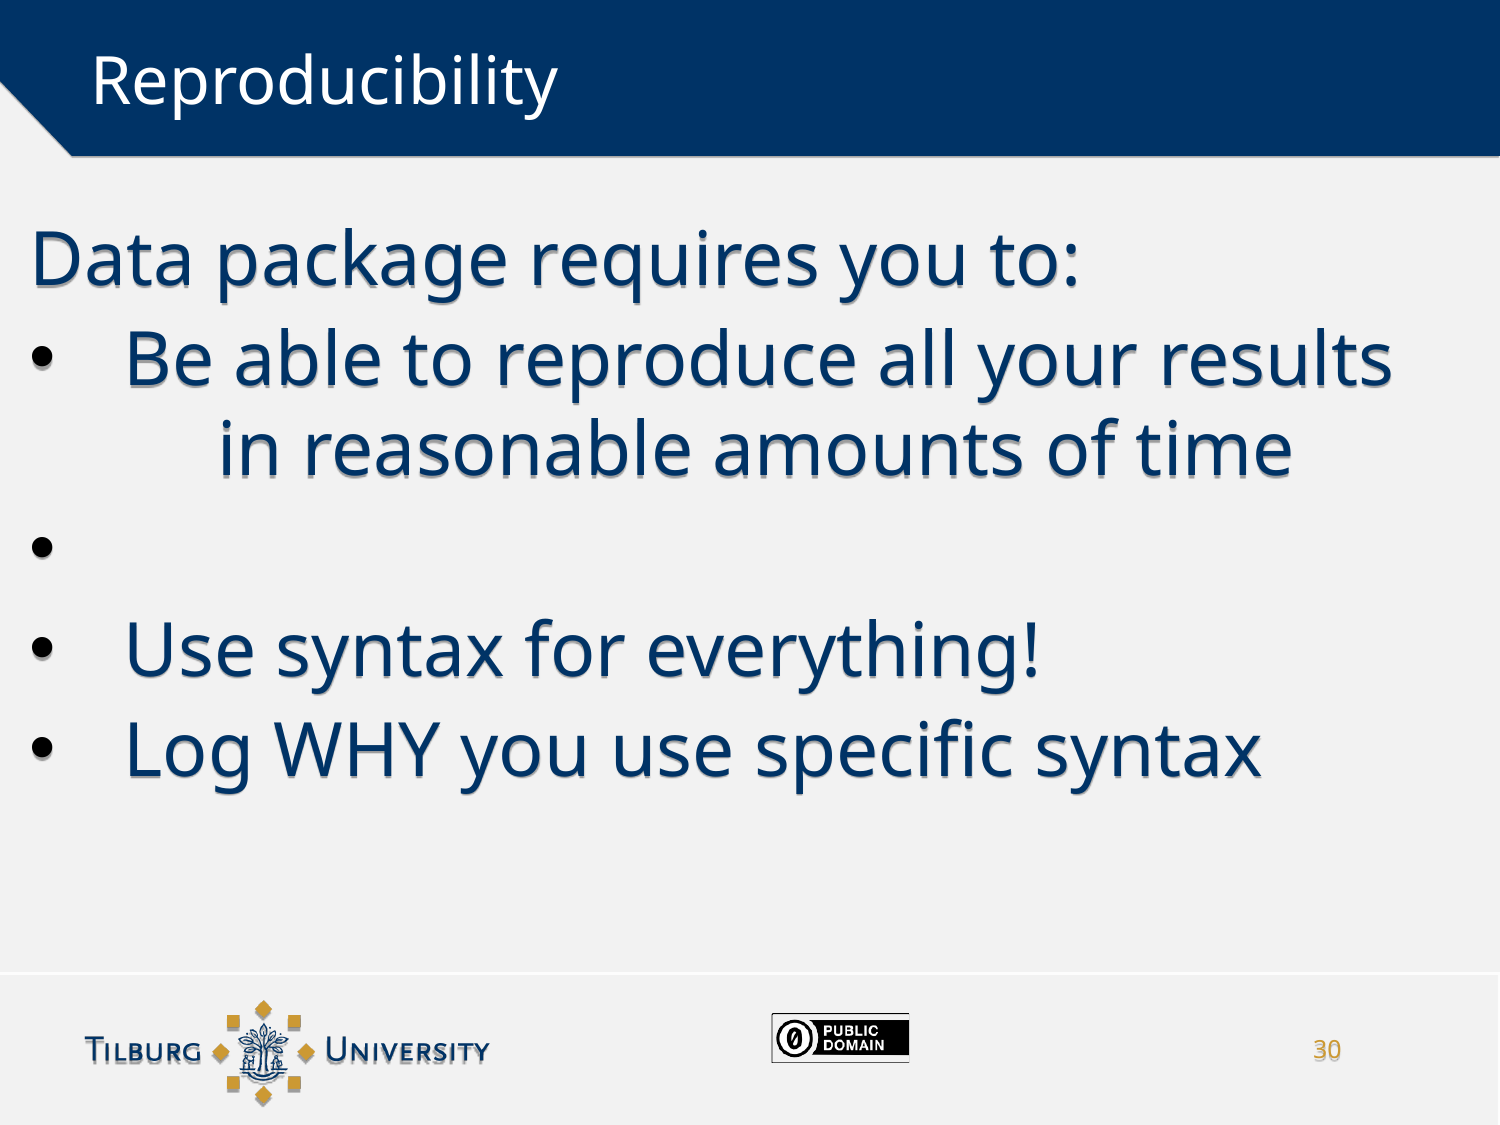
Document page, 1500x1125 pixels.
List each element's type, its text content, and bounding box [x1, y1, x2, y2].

title Reproducibility [75, 0, 1426, 156]
text_box [1298, 1026, 1426, 1087]
text_box Data package requires you to: Be able to reproduce all your results in reasonable amounts of time Use syntax for everything! Log WHY you use specific syntax [14, 202, 1450, 971]
text_box [772, 1014, 909, 1062]
